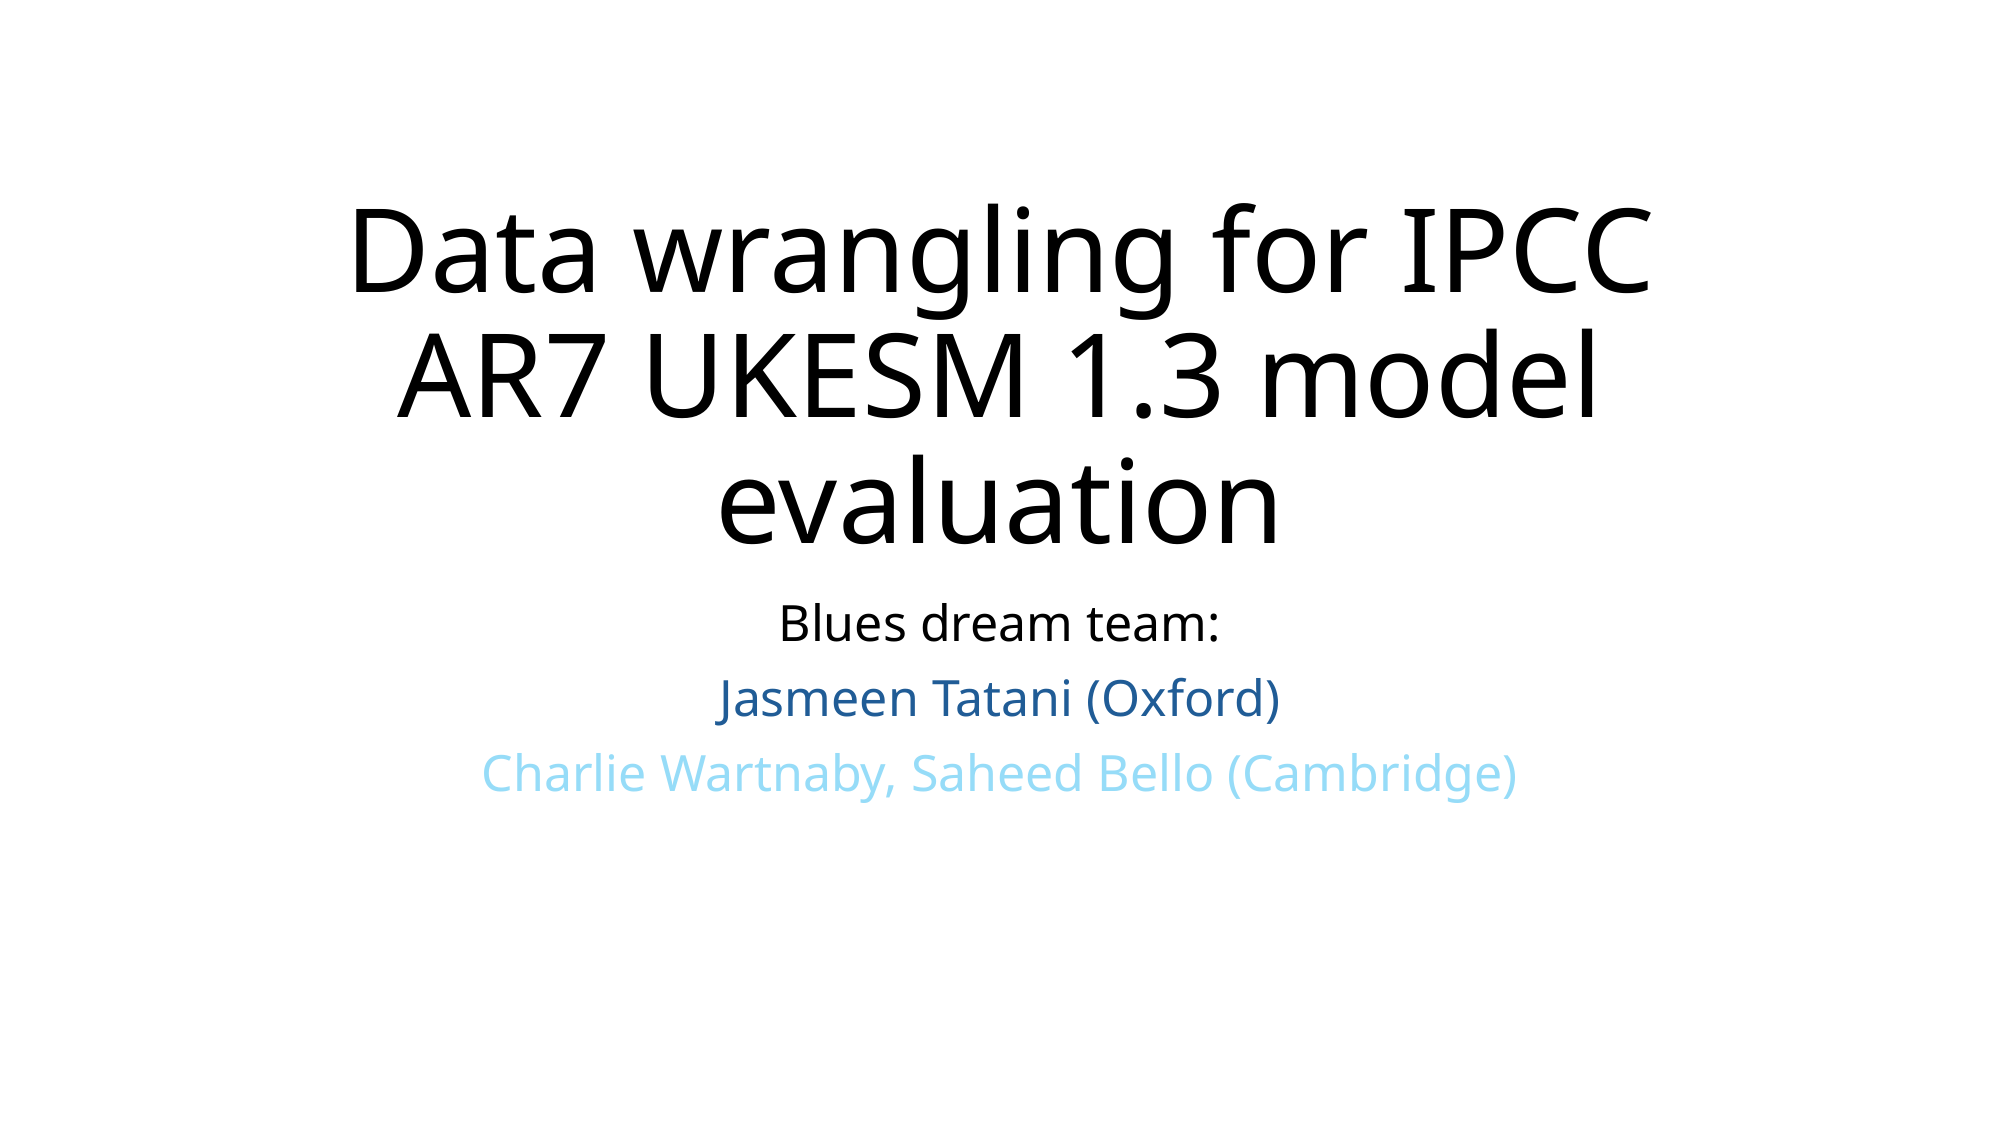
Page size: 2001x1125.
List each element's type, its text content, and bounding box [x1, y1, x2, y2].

subtitle Blues dream team: Jasmeen Tatani (Oxford) Charlie Wartnaby, Saheed Bello (Cambridge) [249, 590, 1750, 863]
title Data wrangling for IPCC AR7 UKESM 1.3 model evaluation [249, 184, 1750, 576]
